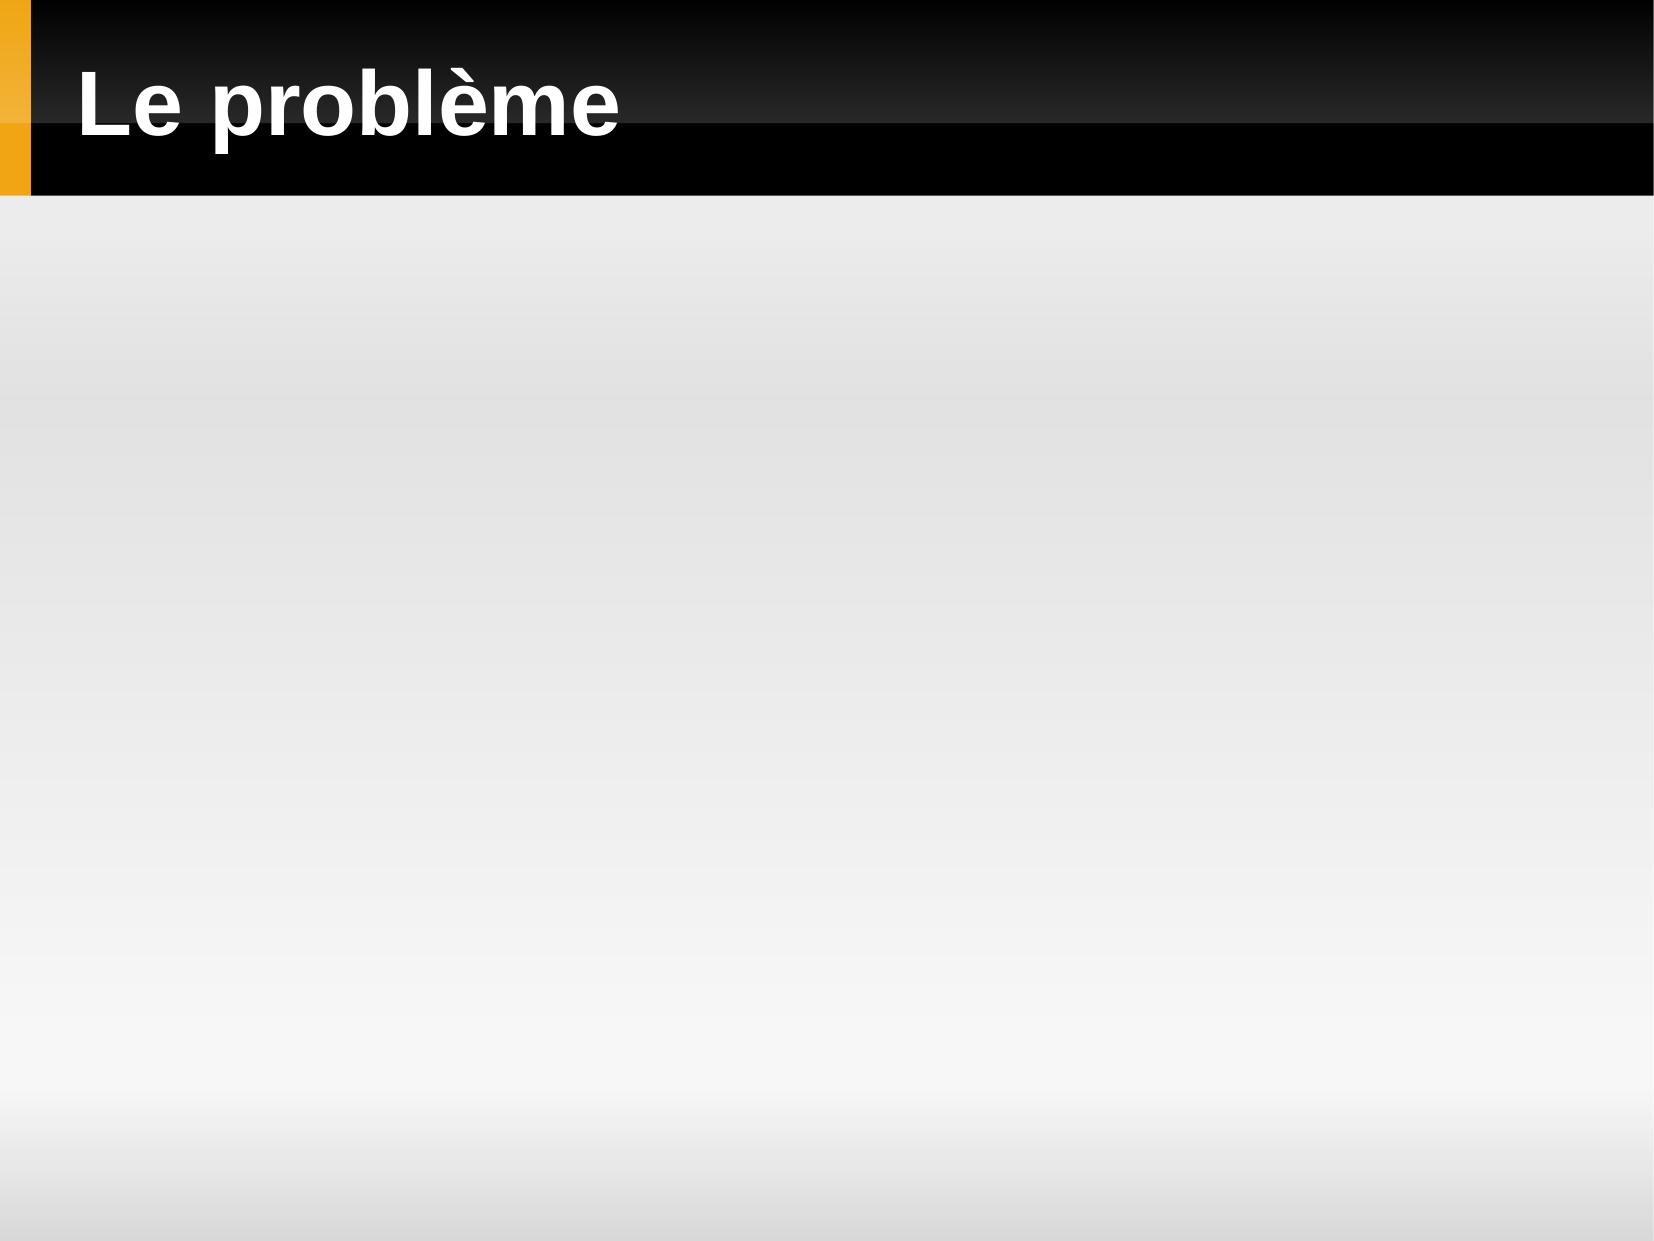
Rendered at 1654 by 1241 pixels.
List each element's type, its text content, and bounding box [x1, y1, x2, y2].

title Le problème [76, 7, 1565, 200]
picture [0, 0, 1654, 1241]
